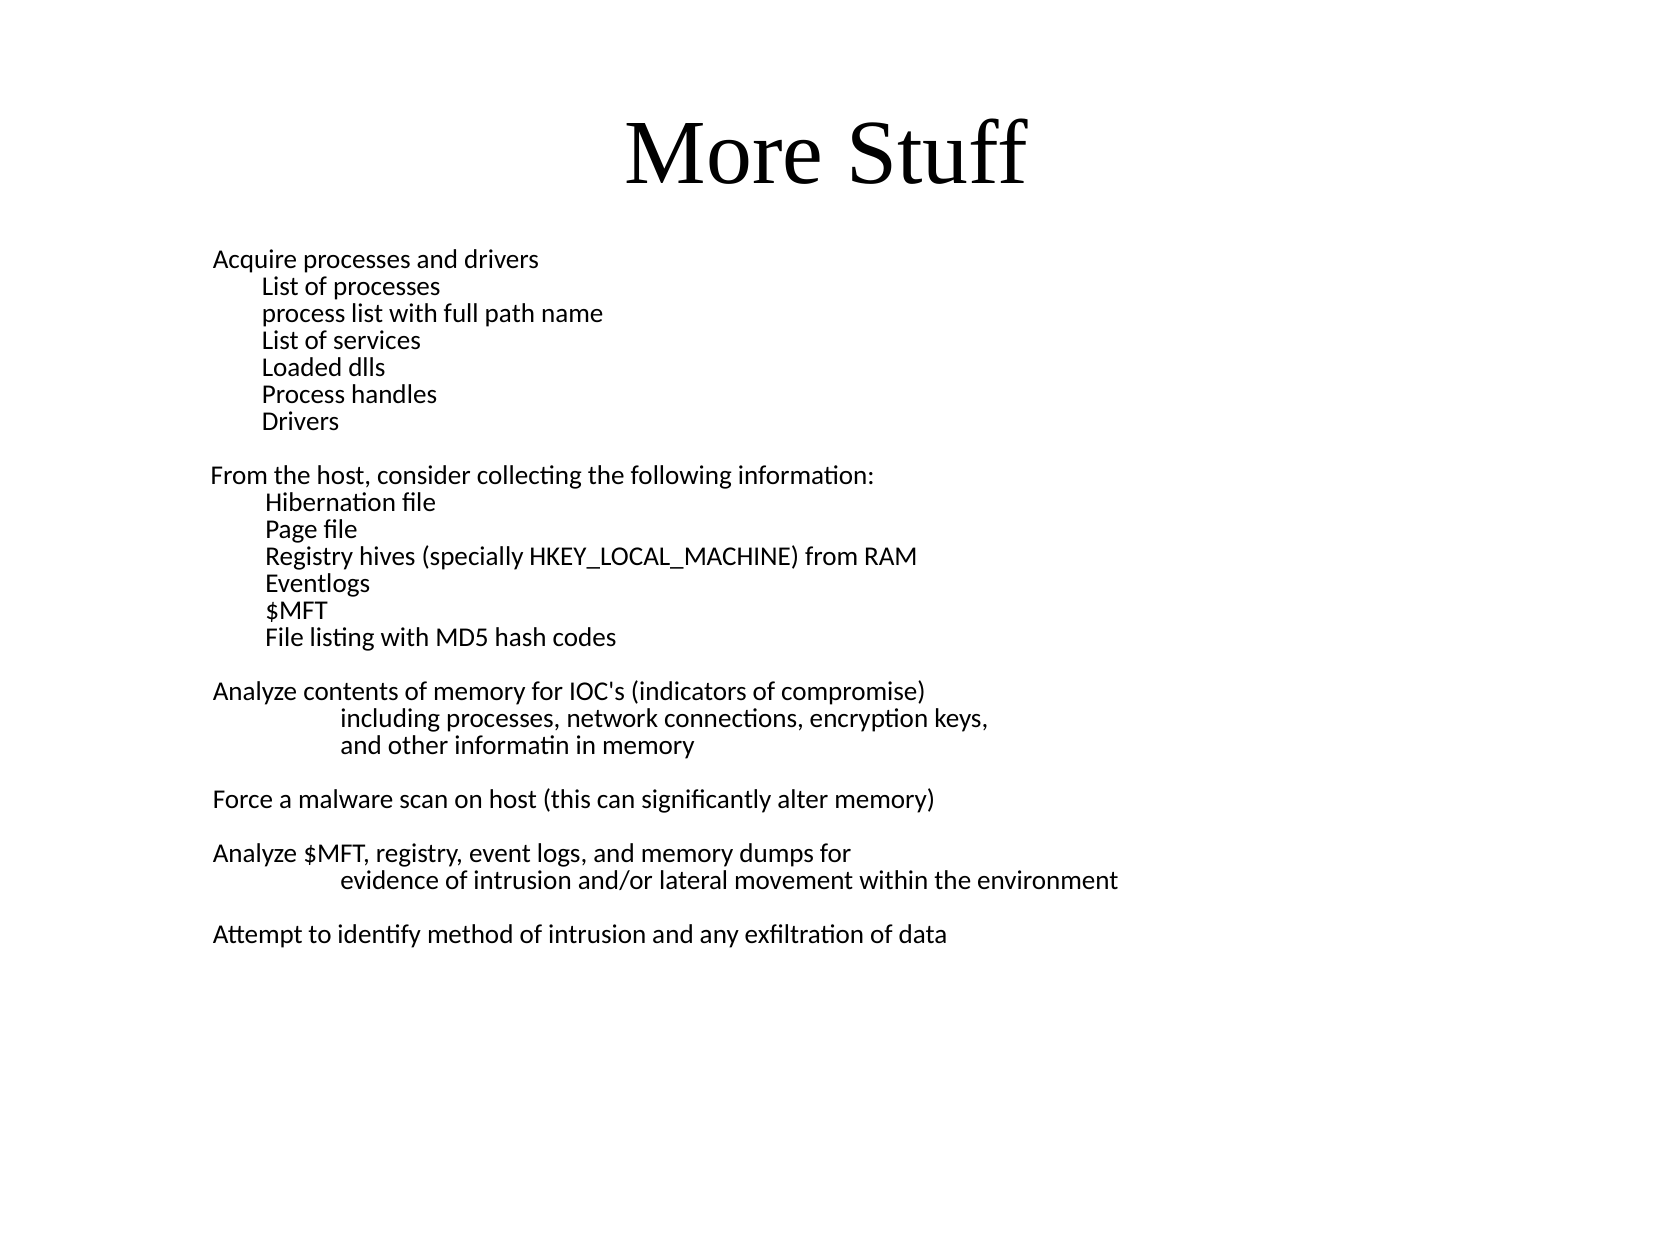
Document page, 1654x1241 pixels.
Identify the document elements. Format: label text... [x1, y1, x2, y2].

text_box Acquire processes and drivers List of processes process list with full path name List of services Loaded dlls Process handles Drivers From the host, consider collecting the following information: Hibernation file Page file Registry hives (specially HKEY_LOCAL_MACHINE) from RAM Eventlogs $MFT File listing with MD5 hash codes Analyze contents of memory for IOC's (indicators of compromise) including processes, network connections, encryption keys, and other informatin in memory Force a malware scan on host (this can significantly alter memory) Analyze $MFT, registry, event logs, and memory dumps for evidence of intrusion and/or lateral movement within the environment Attempt to identify method of intrusion and any exfiltration of data [160, 241, 1654, 1189]
title More Stuff [82, 58, 1571, 248]
